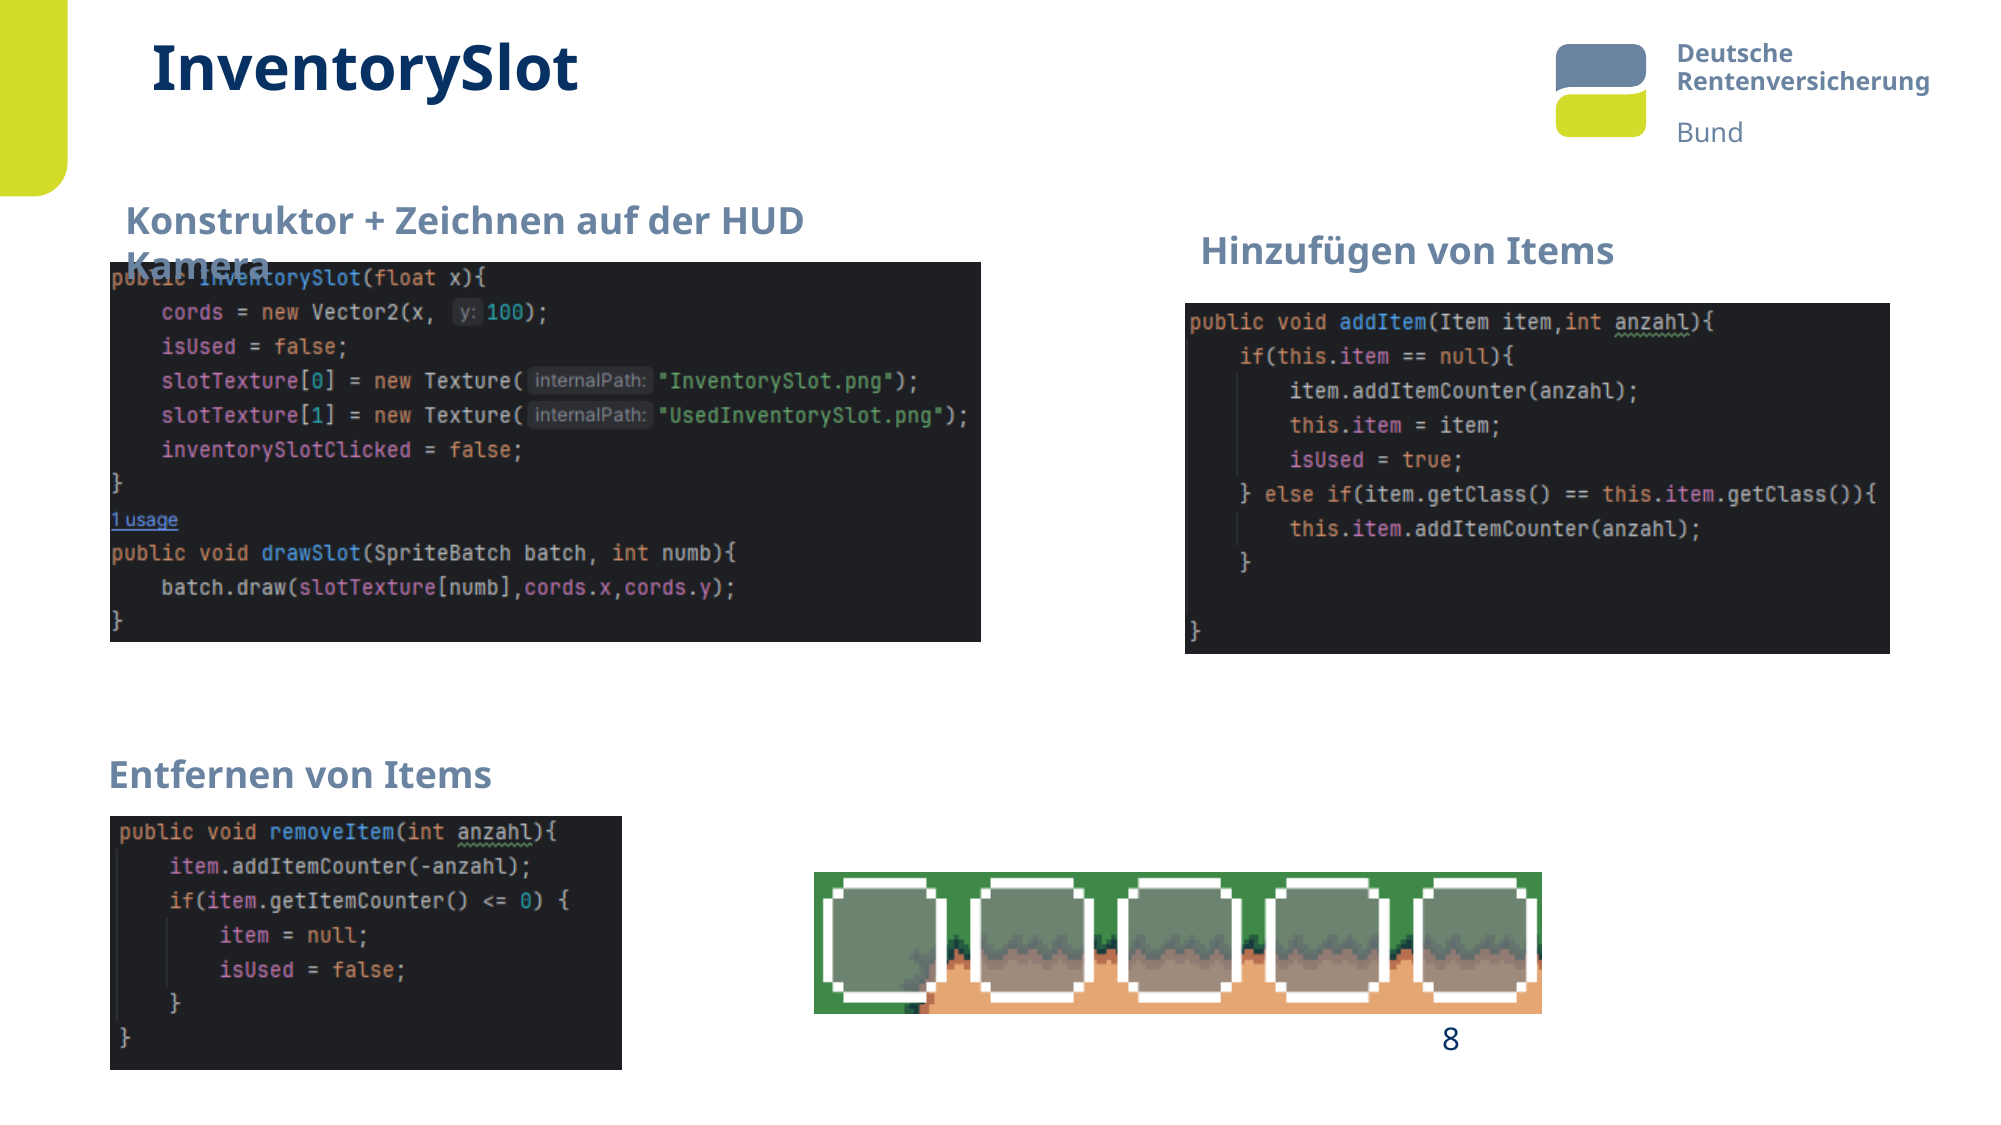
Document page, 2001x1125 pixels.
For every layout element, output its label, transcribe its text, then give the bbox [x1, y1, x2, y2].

text_box Hinzufügen von Items [1185, 219, 1832, 281]
text_box Entfernen von Items [93, 743, 740, 805]
title InventorySlot [137, 20, 1493, 197]
picture [1185, 303, 1890, 654]
text_box ‹Nr.› [1427, 994, 1928, 1070]
text_box Konstruktor + Zeichnen auf der HUD Kamera [110, 189, 868, 251]
picture [110, 262, 981, 642]
picture [110, 816, 622, 1070]
picture [814, 872, 1542, 1014]
